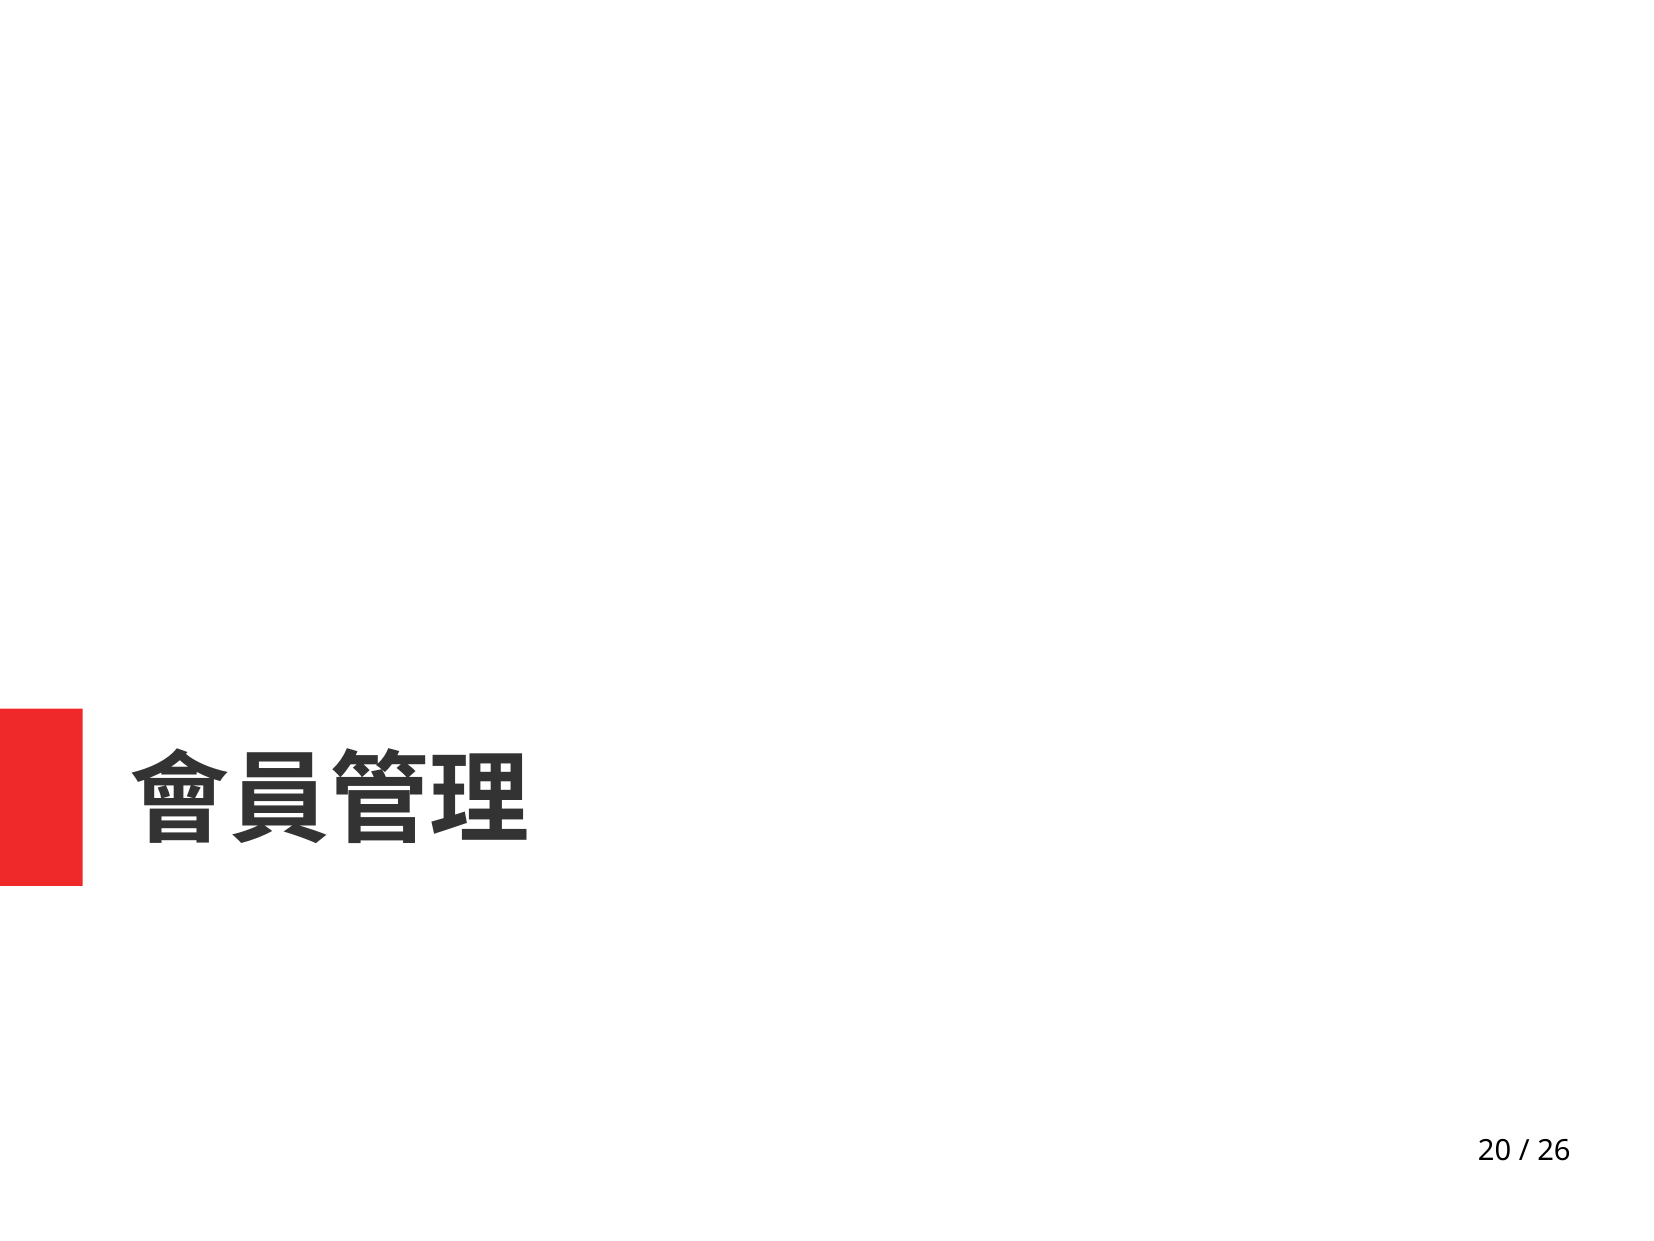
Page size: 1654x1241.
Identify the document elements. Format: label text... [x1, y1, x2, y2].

title 會員管理 [129, 673, 1536, 910]
